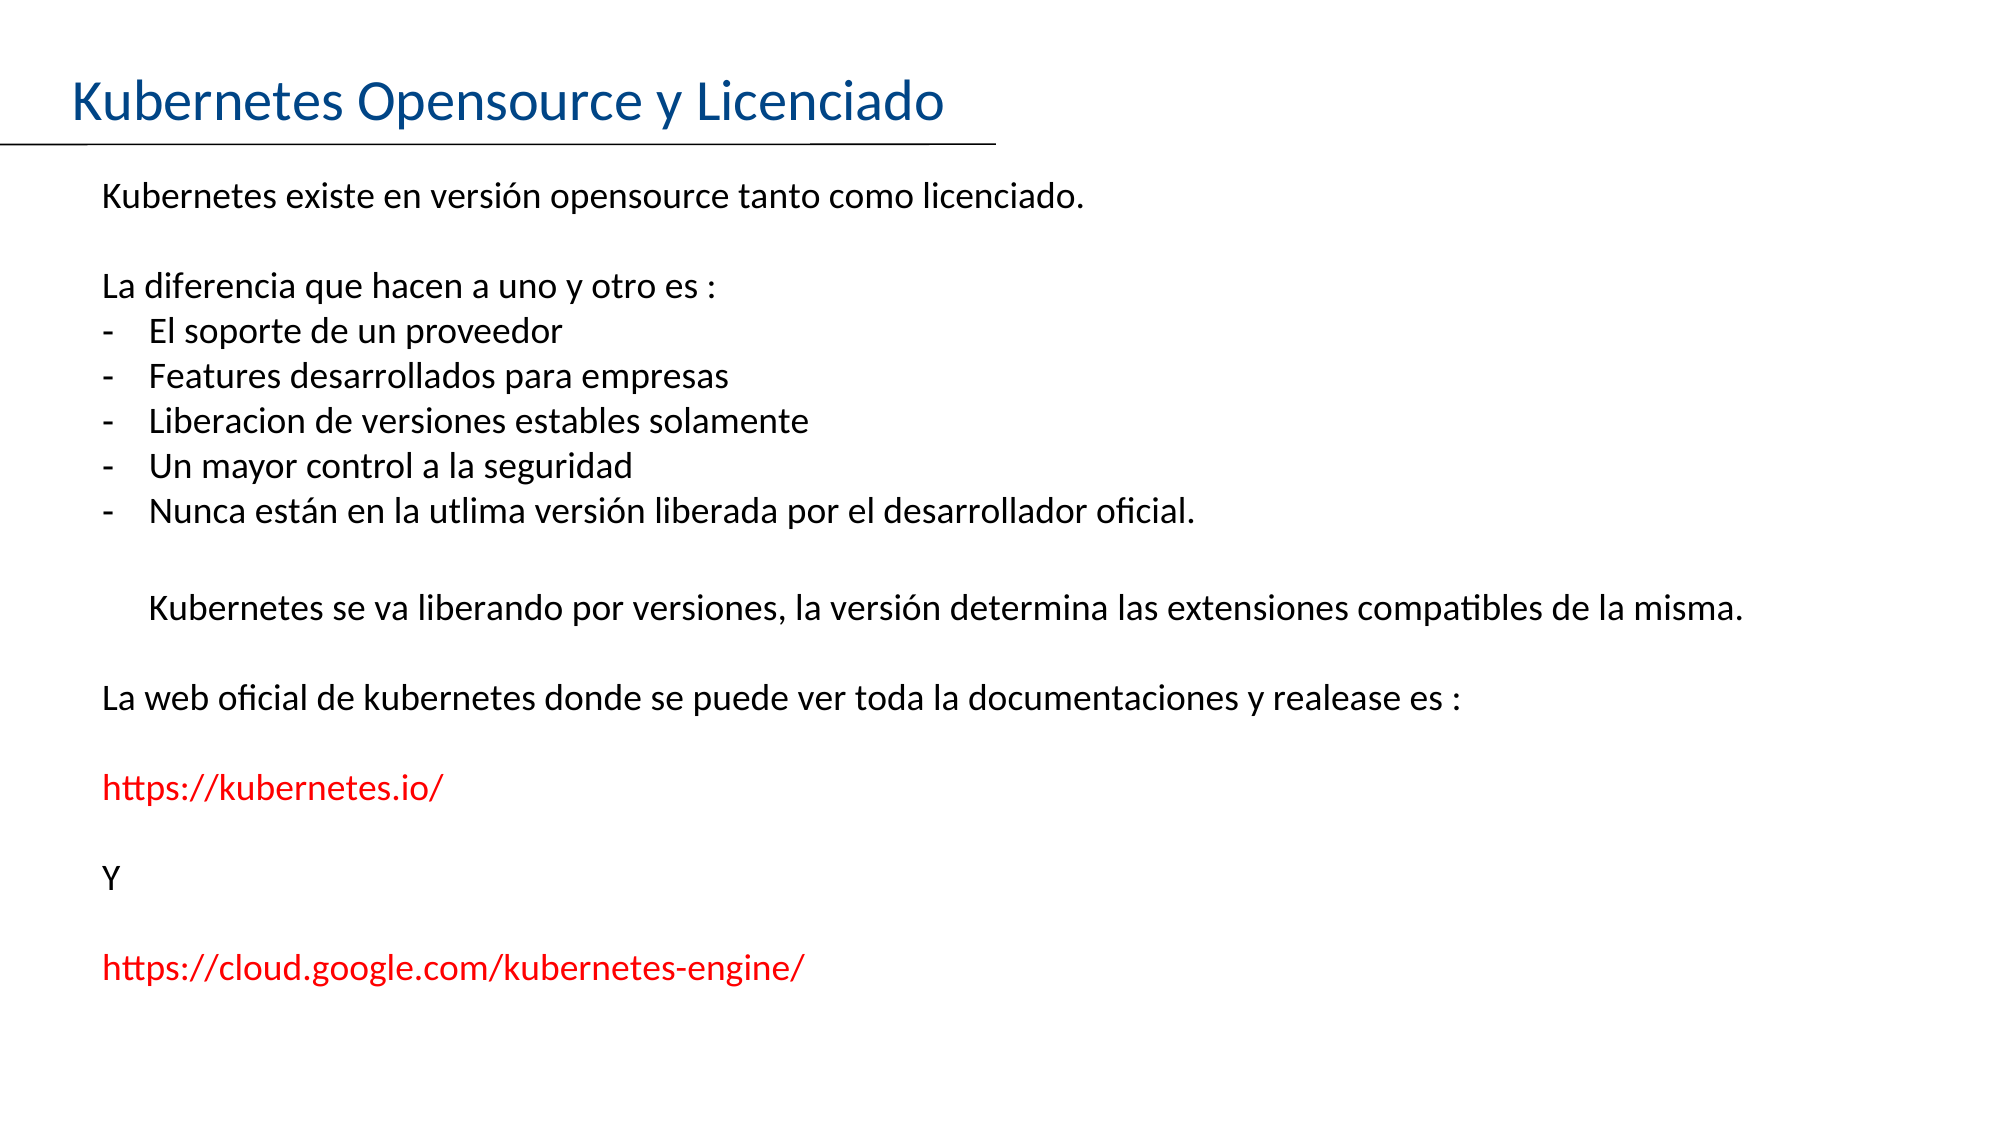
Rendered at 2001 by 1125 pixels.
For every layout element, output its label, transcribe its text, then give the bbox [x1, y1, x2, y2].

text_box Kubernetes Opensource y Licenciado [57, 54, 1509, 141]
text_box Kubernetes existe en versión opensource tanto como licenciado. La diferencia que hacen a uno y otro es : El soporte de un proveedor Features desarrollados para empresas Liberacion de versiones estables solamente Un mayor control a la seguridad Nunca están en la utlima versión liberada por el desarrollador oficial. Kubernetes se va liberando por versiones, la versión determina las extensiones compatibles de la misma. La web oficial de kubernetes donde se puede ver toda la documentaciones y realease es : https://kubernetes.io/ Y https://cloud.google.com/kubernetes-engine/ [87, 164, 1826, 995]
